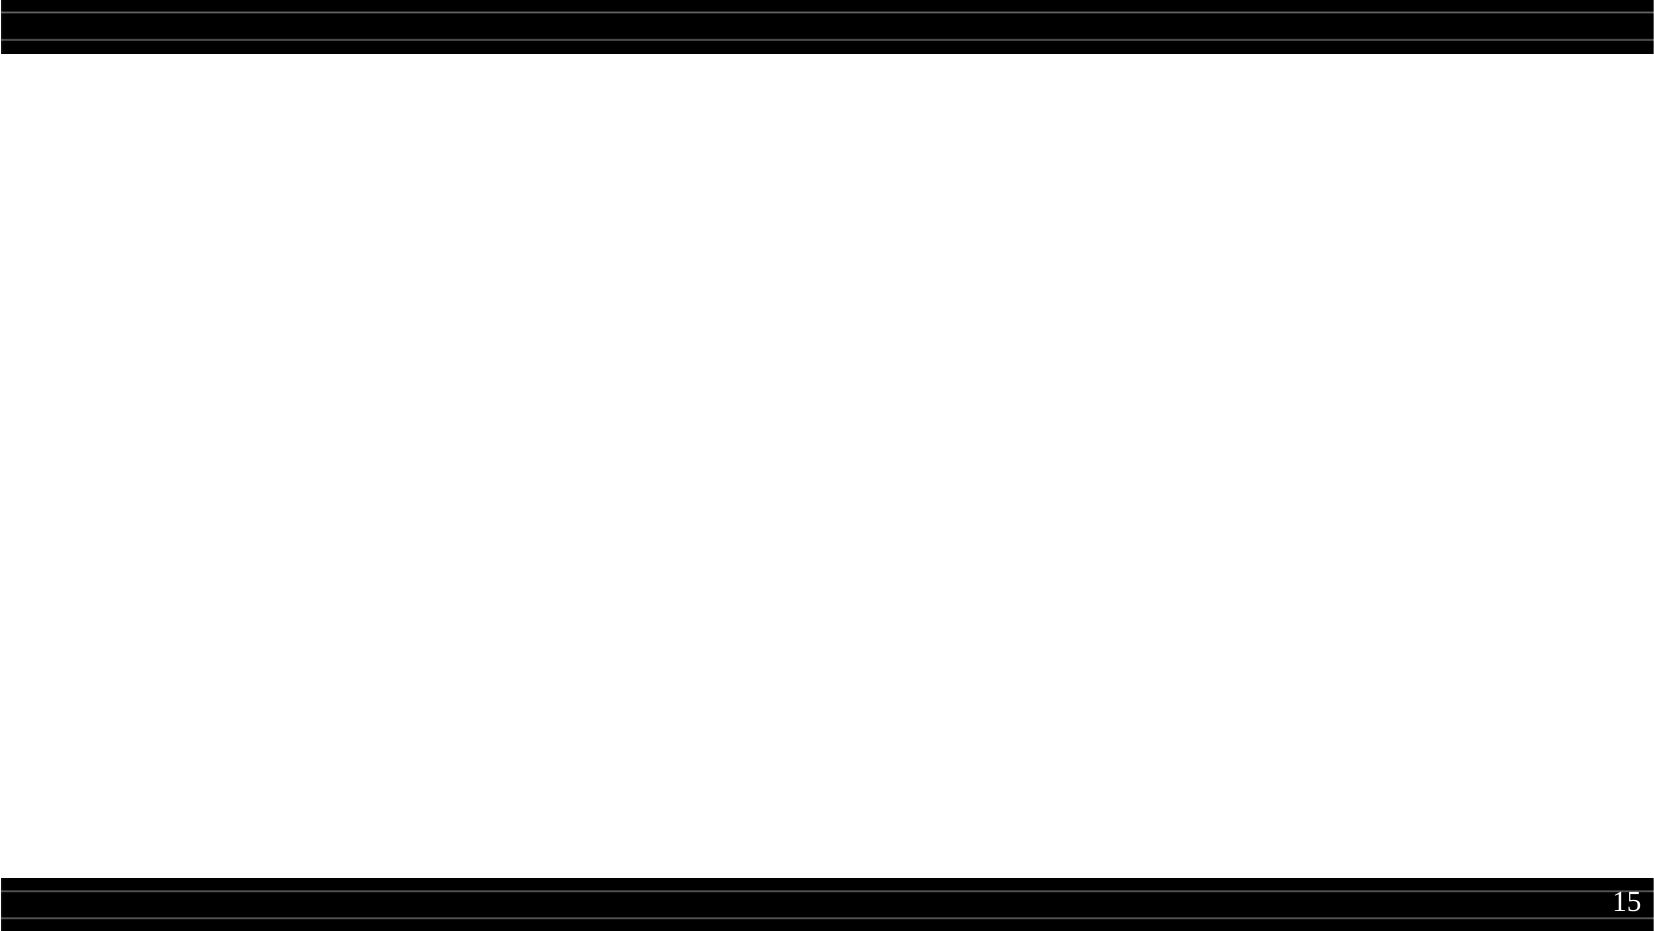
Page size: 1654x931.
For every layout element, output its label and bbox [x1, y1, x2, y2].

picture [1, 0, 1654, 54]
picture [1, 878, 1654, 931]
